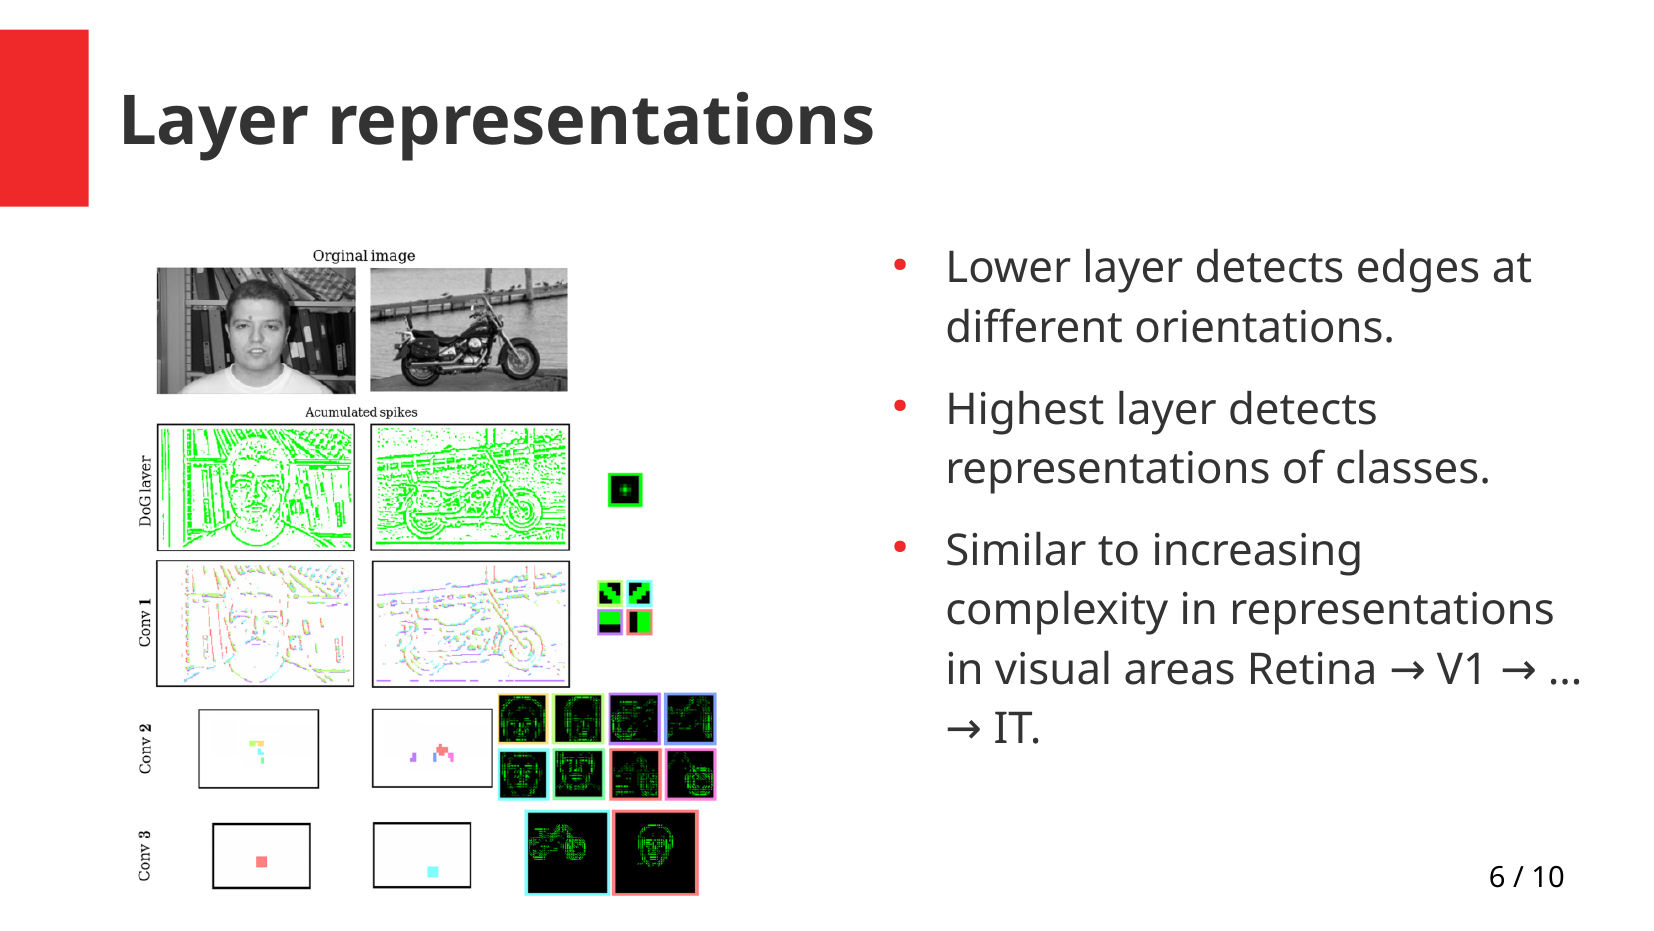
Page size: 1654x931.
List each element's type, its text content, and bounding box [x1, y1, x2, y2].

title Layer representations [118, 29, 1595, 207]
list Lower layer detects edges at different orientations. Highest layer detects representations of classes. Similar to increasing complexity in representations in visual areas Retina → V1 → … → IT. [874, 236, 1596, 798]
picture [118, 236, 738, 907]
